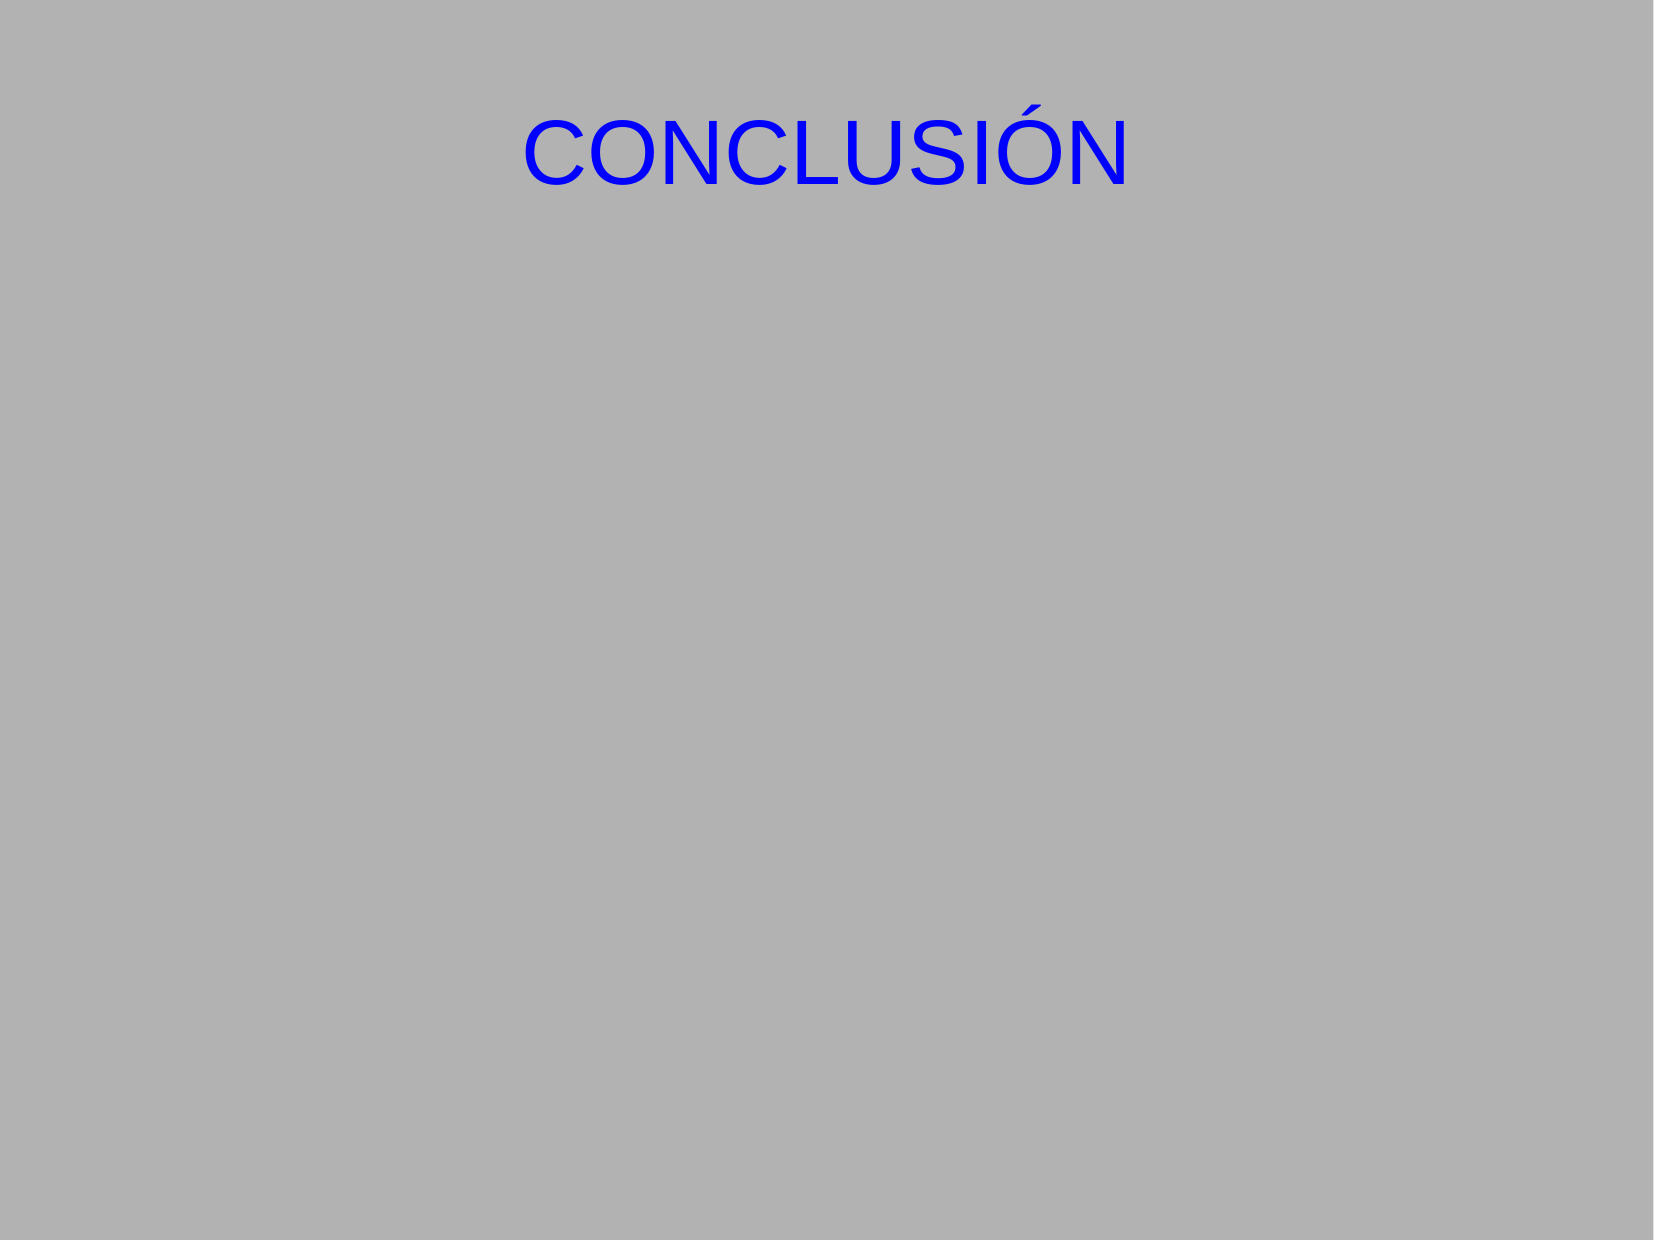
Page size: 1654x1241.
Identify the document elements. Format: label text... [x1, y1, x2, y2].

title CONCLUSIÓN [82, 49, 1571, 257]
